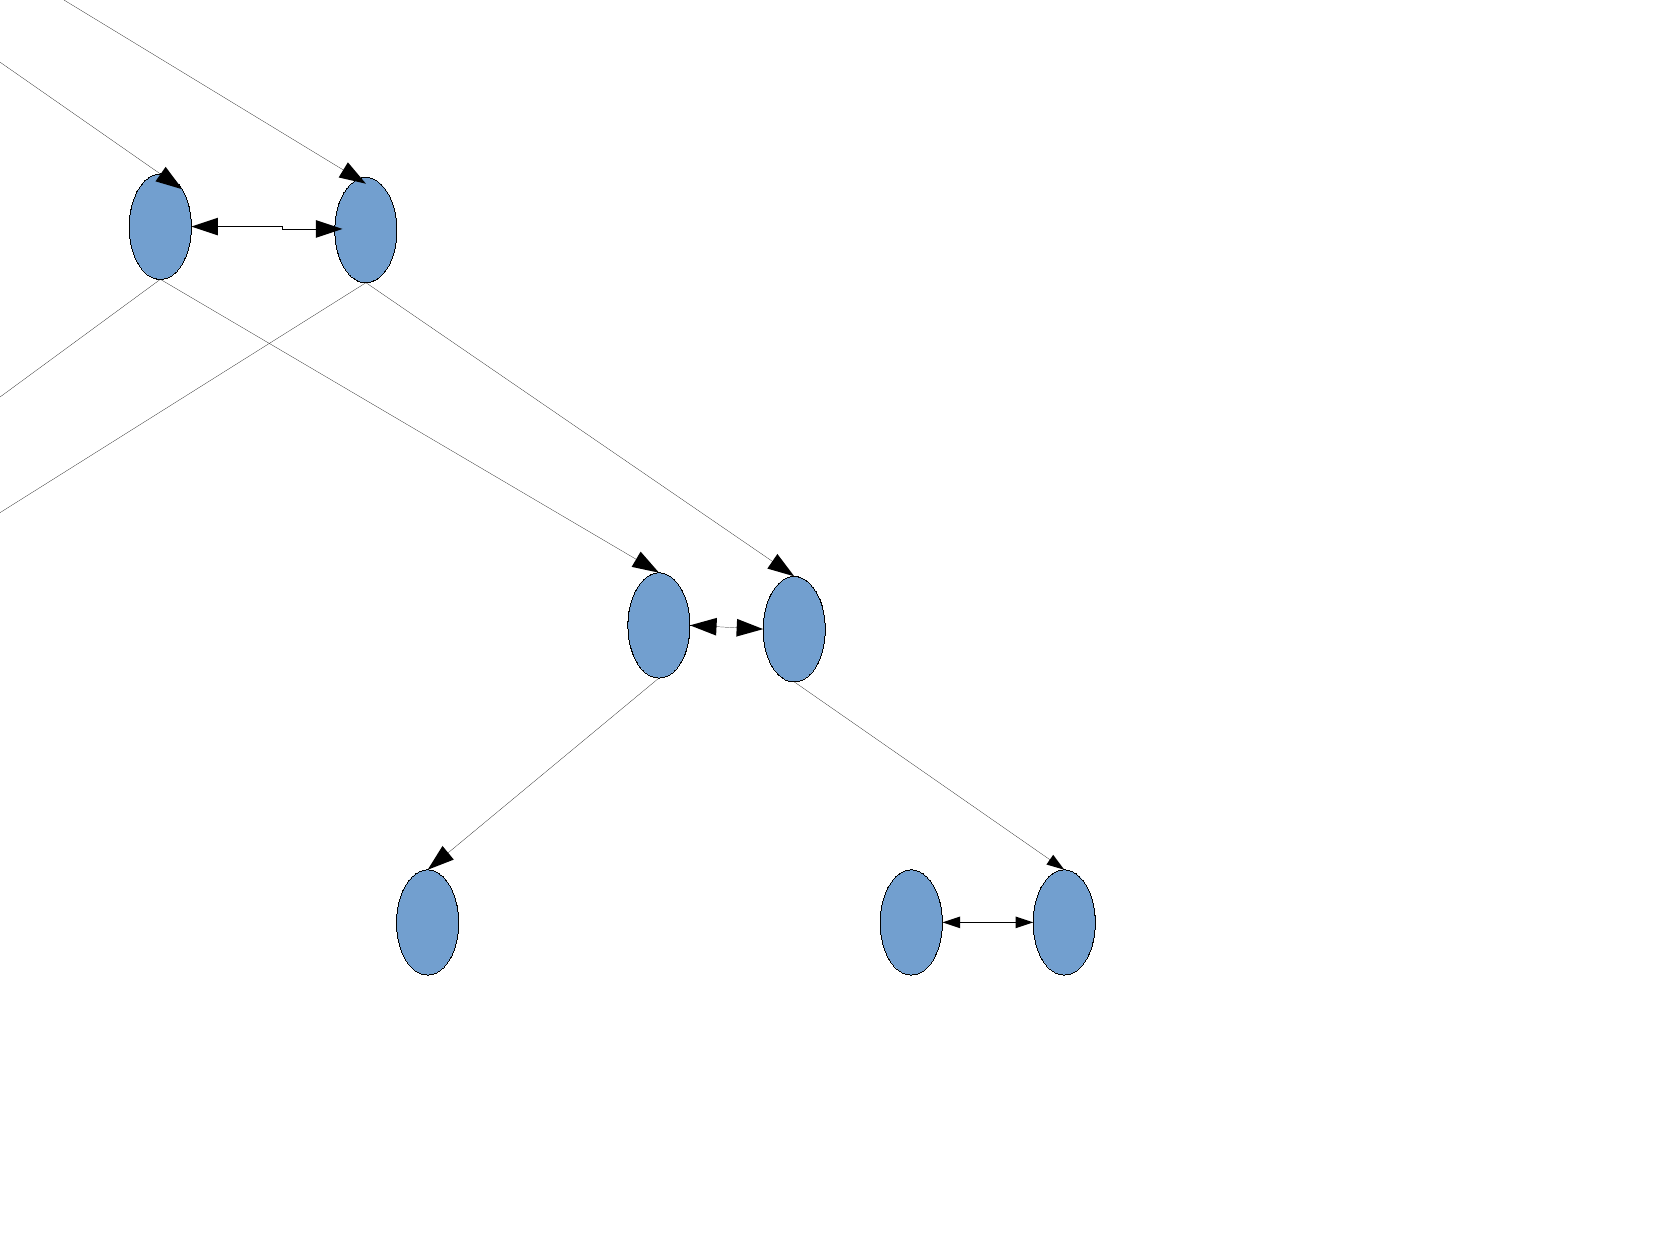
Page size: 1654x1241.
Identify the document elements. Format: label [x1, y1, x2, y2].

text_box [880, 869, 943, 976]
text_box [1033, 869, 1096, 976]
text_box [763, 576, 826, 682]
text_box [627, 572, 690, 678]
text_box [396, 869, 459, 976]
text_box [129, 174, 192, 280]
text_box [334, 177, 397, 283]
